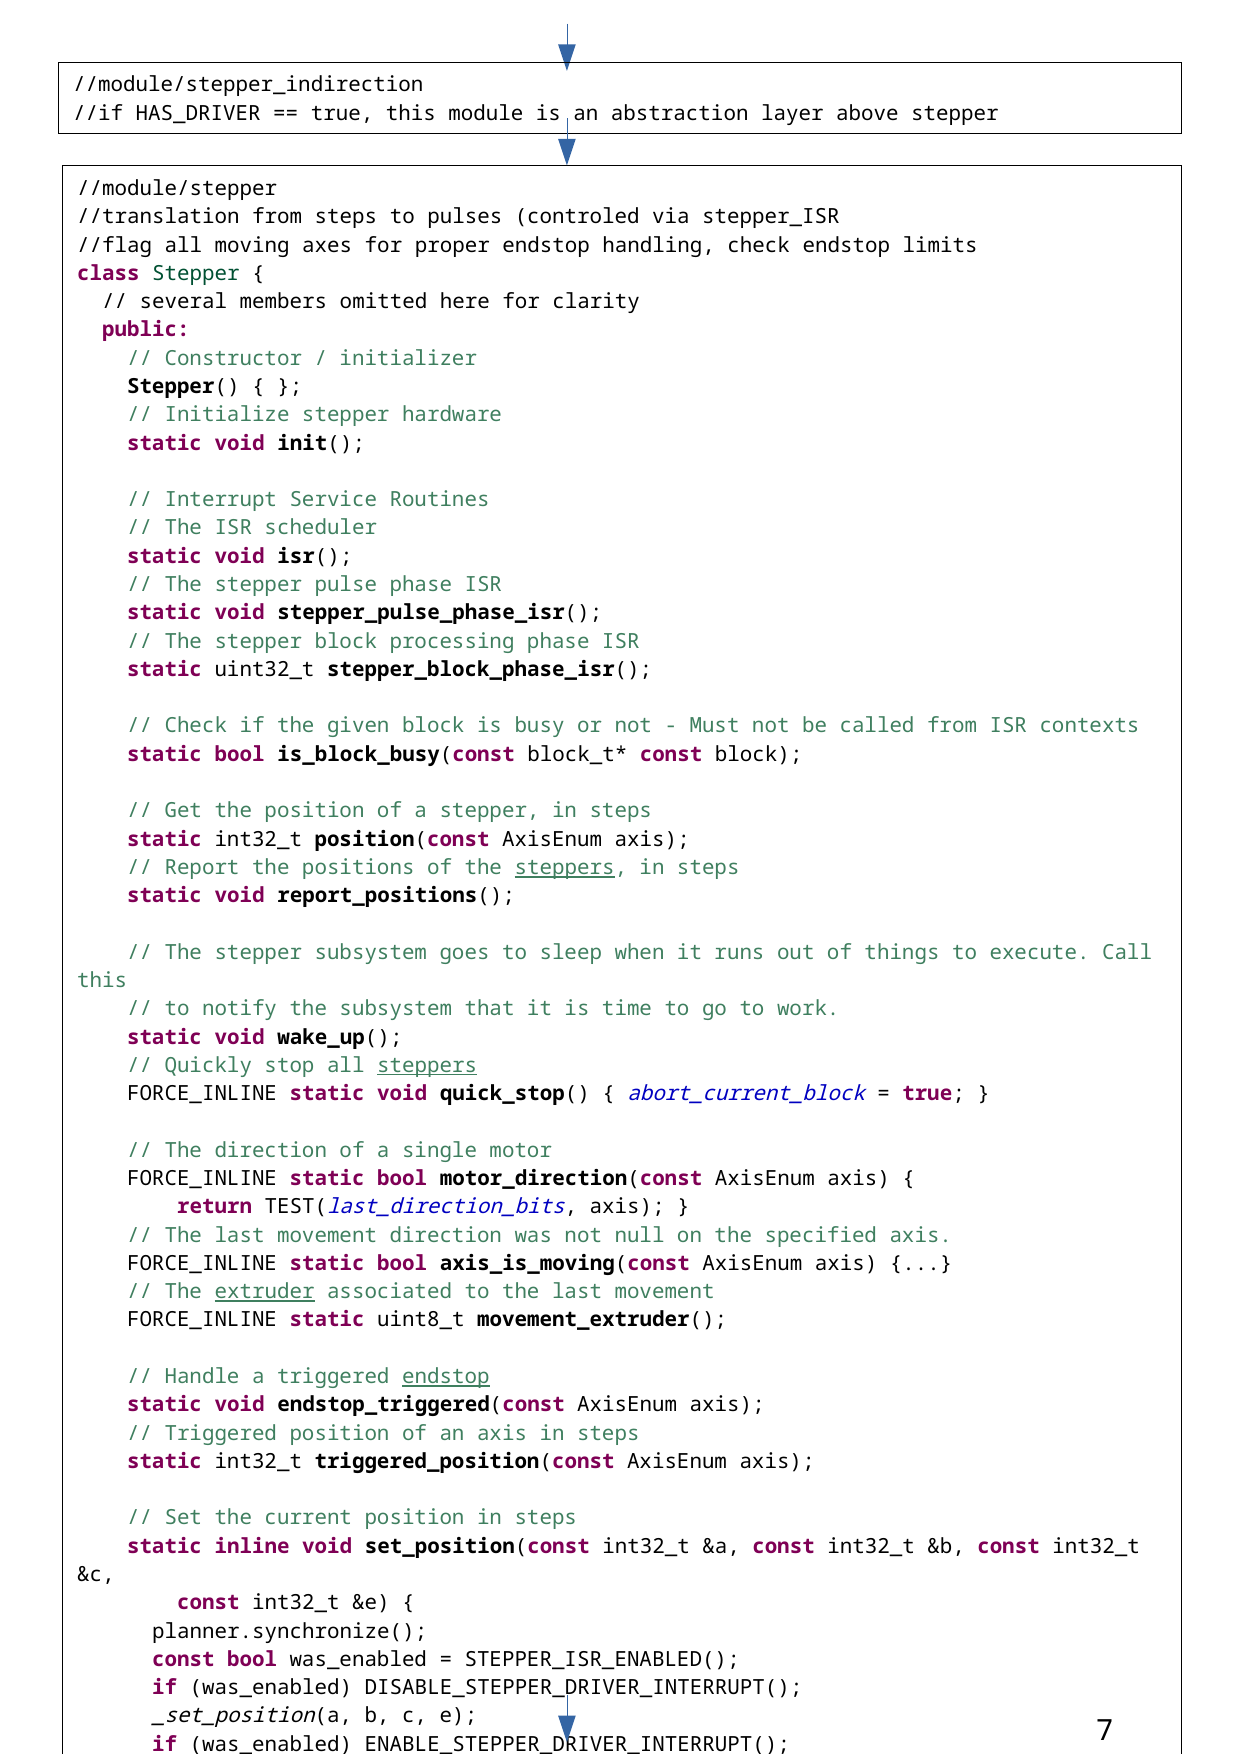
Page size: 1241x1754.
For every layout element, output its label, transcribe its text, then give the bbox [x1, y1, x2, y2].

text_box //module/stepper_indirection //if HAS_DRIVER == true, this module is an abstraction layer above stepper [58, 62, 1182, 119]
text_box //module/stepper //translation from steps to pulses (controled via stepper_ISR //flag all moving axes for proper endstop handling, check endstop limits class Stepper { // several members omitted here for clarity public: // Constructor / initializer Stepper() { }; // Initialize stepper hardware static void init(); // Interrupt Service Routines // The ISR scheduler static void isr(); // The stepper pulse phase ISR static void stepper_pulse_phase_isr(); // The stepper block processing phase ISR static uint32_t stepper_block_phase_isr(); // Check if the given block is busy or not - Must not be called from ISR contexts static bool is_block_busy(const block_t* const block); // Get the position of a stepper, in steps static int32_t position(const AxisEnum axis); // Report the positions of the steppers, in steps static void report_positions(); // The stepper subsystem goes to sleep when it runs out of things to execute. Call this // to notify the subsystem that it is time to go to work. static void wake_up(); // Quickly stop all steppers FORCE_INLINE static void quick_stop() { abort_current_block = true; } // The direction of a single motor FORCE_INLINE static bool motor_direction(const AxisEnum axis) { return TEST(last_direction_bits, axis); } // The last movement direction was not null on the specified axis. FORCE_INLINE static bool axis_is_moving(const AxisEnum axis) {...} // The extruder associated to the last movement FORCE_INLINE static uint8_t movement_extruder(); // Handle a triggered endstop static void endstop_triggered(const AxisEnum axis); // Triggered position of an axis in steps static int32_t triggered_position(const AxisEnum axis); // Set the current position in steps static inline void set_position(const int32_t &a, const int32_t &b, const int32_t &c, const int32_t &e) { planner.synchronize(); const bool was_enabled = STEPPER_ISR_ENABLED(); if (was_enabled) DISABLE_STEPPER_DRIVER_INTERRUPT(); _set_position(a, b, c, e); if (was_enabled) ENABLE_STEPPER_DRIVER_INTERRUPT(); } static inline void set_position(const AxisEnum a, const int32_t &v) { planner.synchronize(); #ifdef __AVR__ // Protect the access to the position. Only required for AVR, as // any 32bit CPU offers atomic access to 32bit variables const bool was_enabled = STEPPER_ISR_ENABLED(); if (was_enabled) DISABLE_STEPPER_DRIVER_INTERRUPT(); #endif count_position[a] = v; #ifdef __AVR__ // Reenable Stepper ISR if (was_enabled) ENABLE_STEPPER_DRIVER_INTERRUPT(); #endif } // Set direction bits for all steppers static void set_directions(); }; [62, 165, 1182, 1694]
text_box <Foliennummer> [1081, 1701, 1241, 1746]
